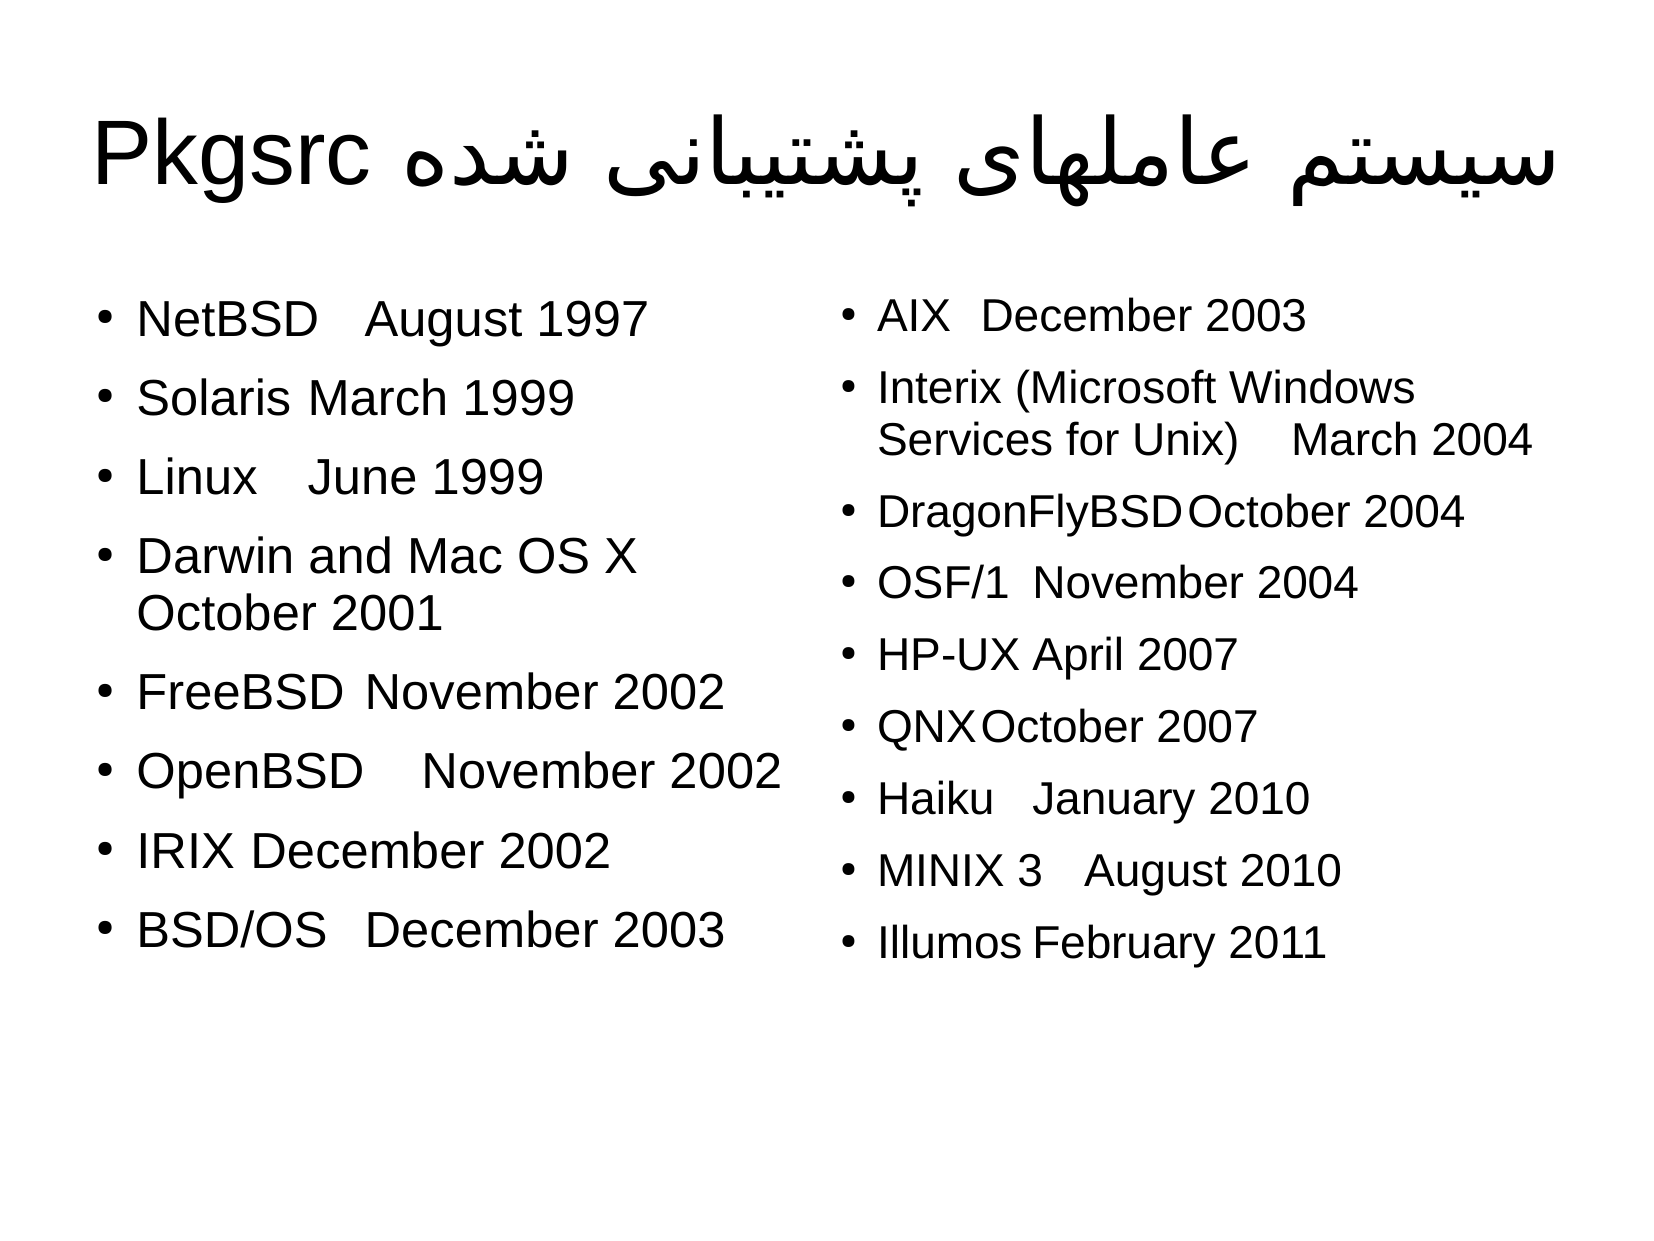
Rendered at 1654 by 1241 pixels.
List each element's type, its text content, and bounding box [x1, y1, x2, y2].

list AIX December 2003 Interix (Microsoft Windows Services for Unix) March 2004 DragonFlyBSD October 2004 OSF/1 November 2004 HP-UX April 2007 QNX October 2007 Haiku January 2010 MINIX 3 August 2010 Illumos February 2011 [828, 290, 1539, 1010]
title سیستم عاملهای پشتیبانی شده Pkgsrc [82, 49, 1571, 257]
list NetBSD August 1997 Solaris March 1999 Linux June 1999 Darwin and Mac OS X October 2001 FreeBSD November 2002 OpenBSD November 2002 IRIX December 2002 BSD/OS December 2003 [82, 290, 793, 1010]
